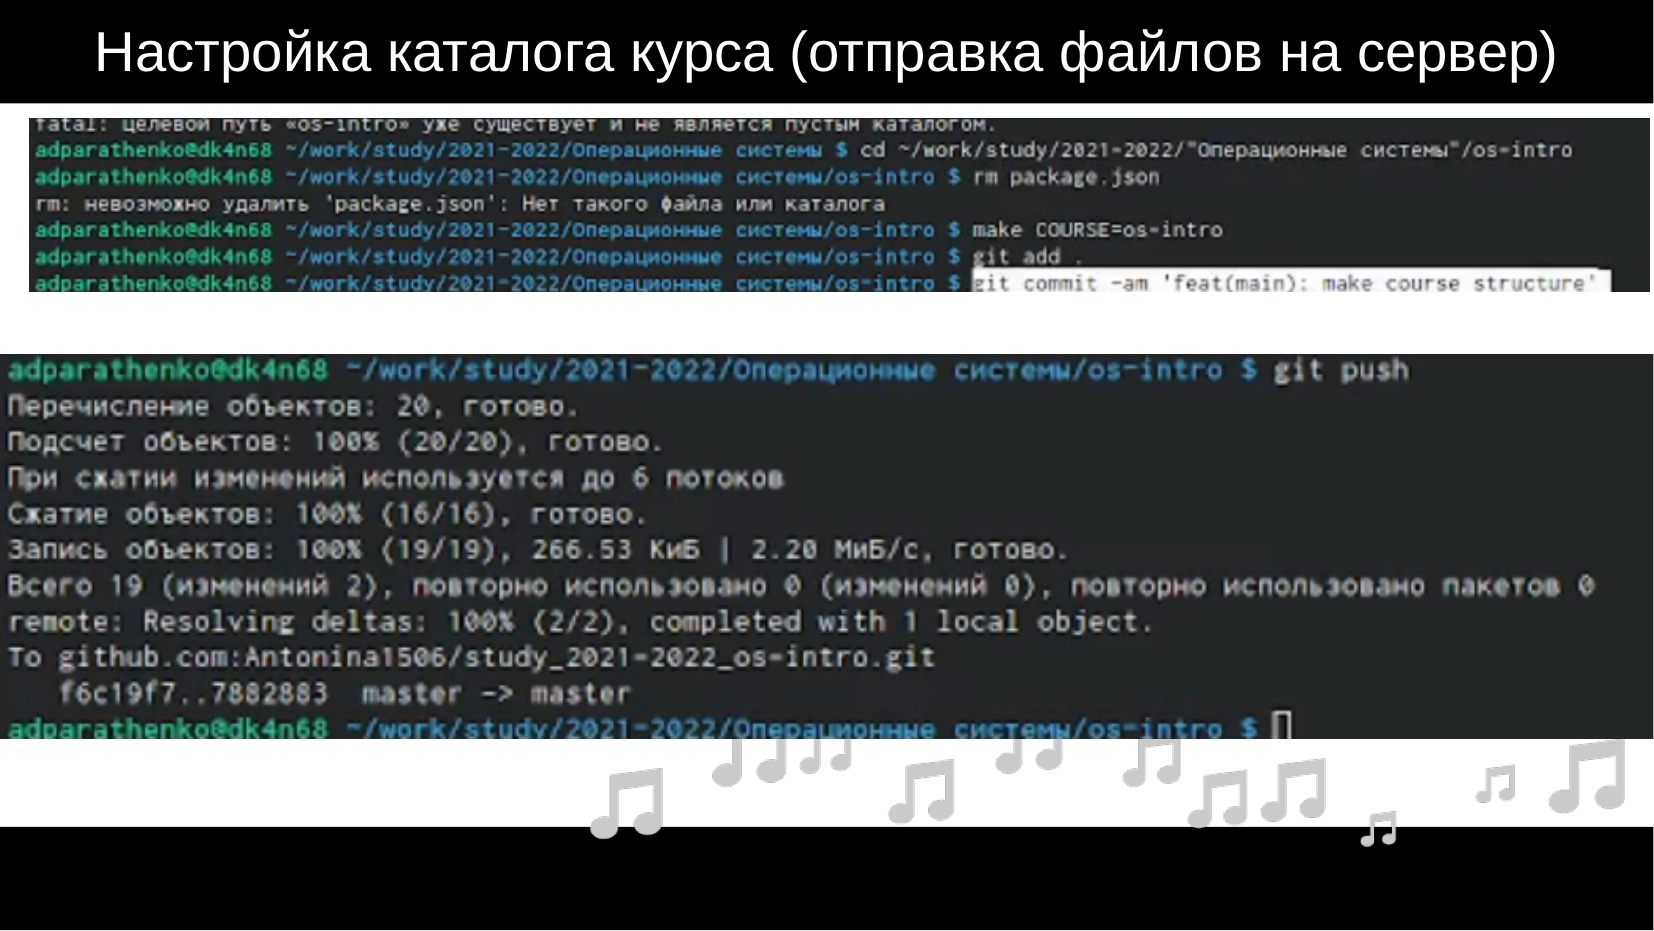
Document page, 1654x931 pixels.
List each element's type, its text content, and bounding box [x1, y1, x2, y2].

title Настройка каталога курса (отправка файлов на сервер) [59, 6, 1595, 98]
picture [0, 354, 1654, 739]
picture [29, 118, 1650, 292]
